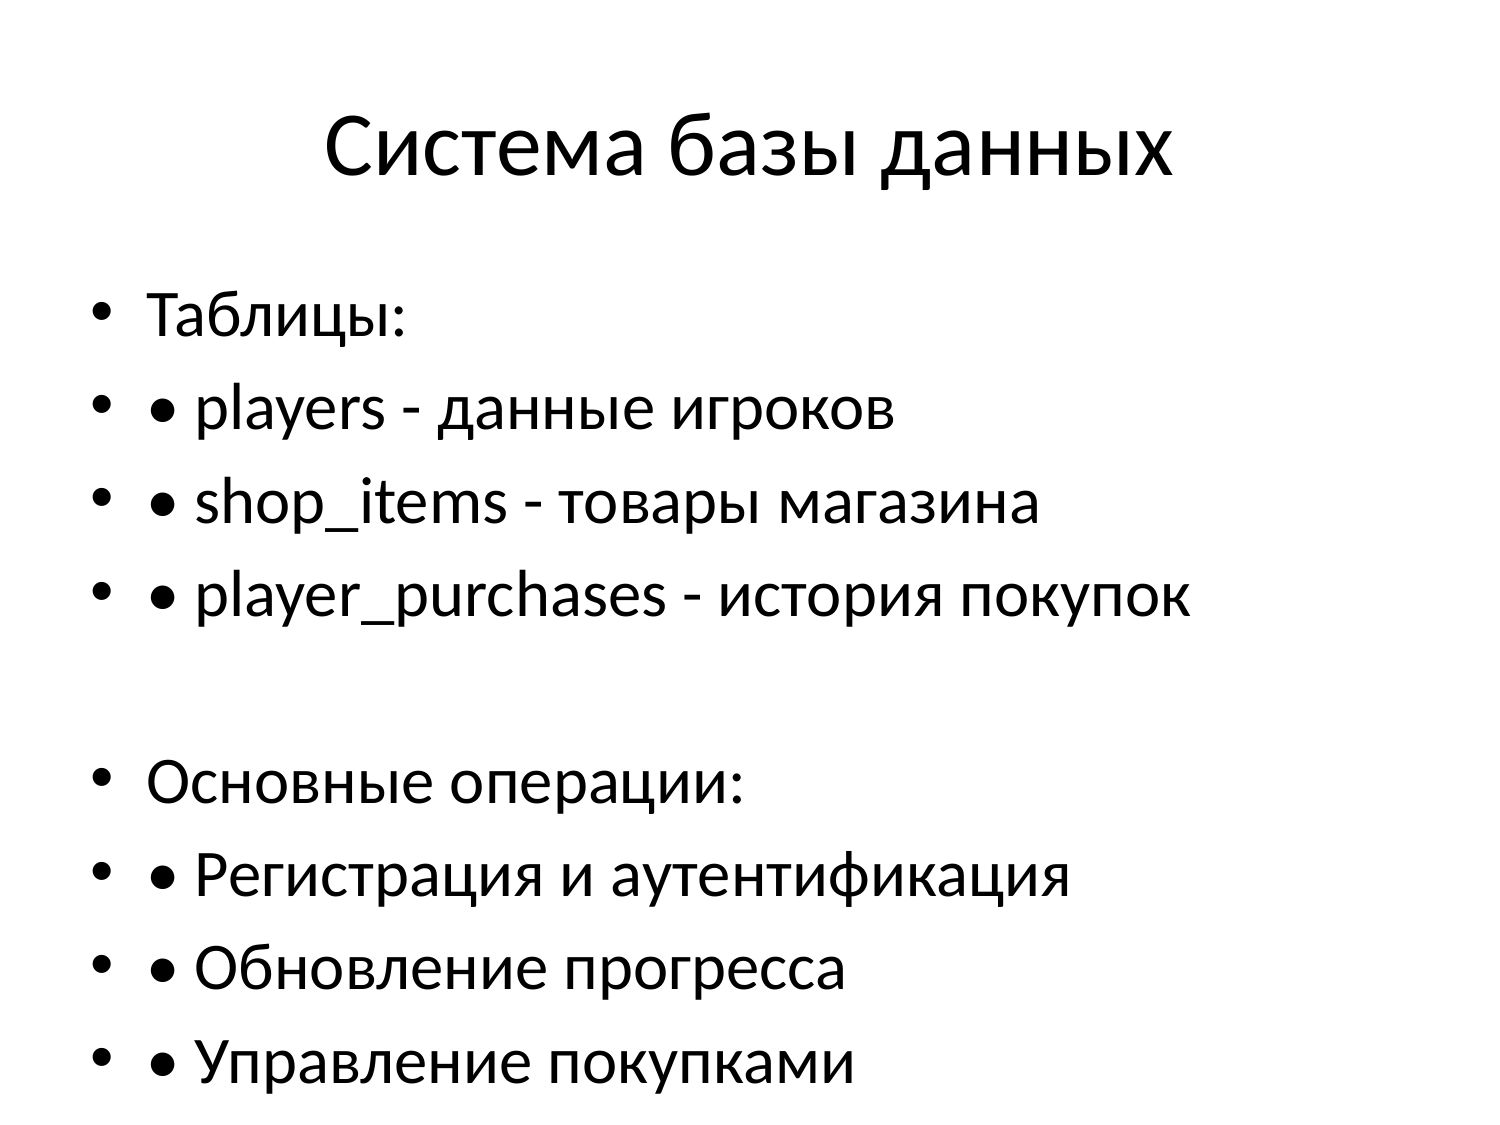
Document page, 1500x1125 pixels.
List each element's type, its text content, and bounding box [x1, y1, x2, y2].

title Система базы данных [75, 45, 1425, 233]
list Таблицы: • players - данные игроков • shop_items - товары магазина • player_purchases - история покупок Основные операции: • Регистрация и аутентификация • Обновление прогресса • Управление покупками • Хранение аватарок (BLOB) [75, 262, 1425, 1005]
